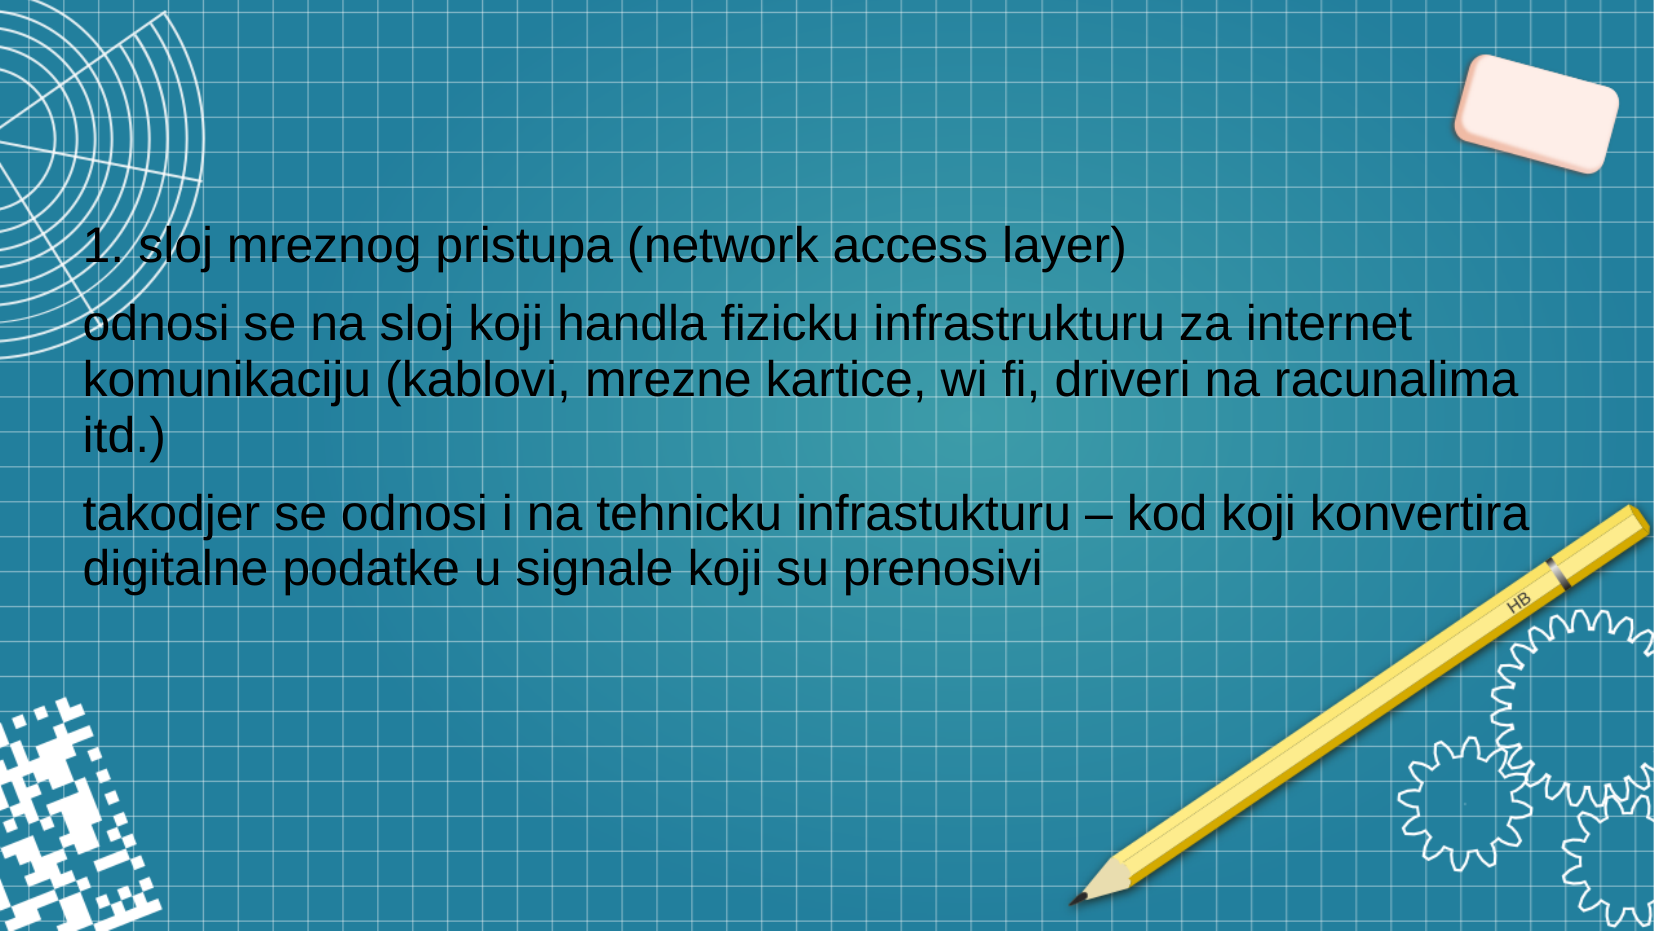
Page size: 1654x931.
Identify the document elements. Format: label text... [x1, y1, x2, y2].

list 1. sloj mreznog pristupa (network access layer) odnosi se na sloj koji handla fizicku infrastrukturu za internet komunikaciju (kablovi, mrezne kartice, wi fi, driveri na racunalima itd.) takodjer se odnosi i na tehnicku infrastukturu – kod koji konvertira digitalne podatke u signale koji su prenosivi [82, 217, 1571, 758]
picture [0, 0, 1654, 931]
